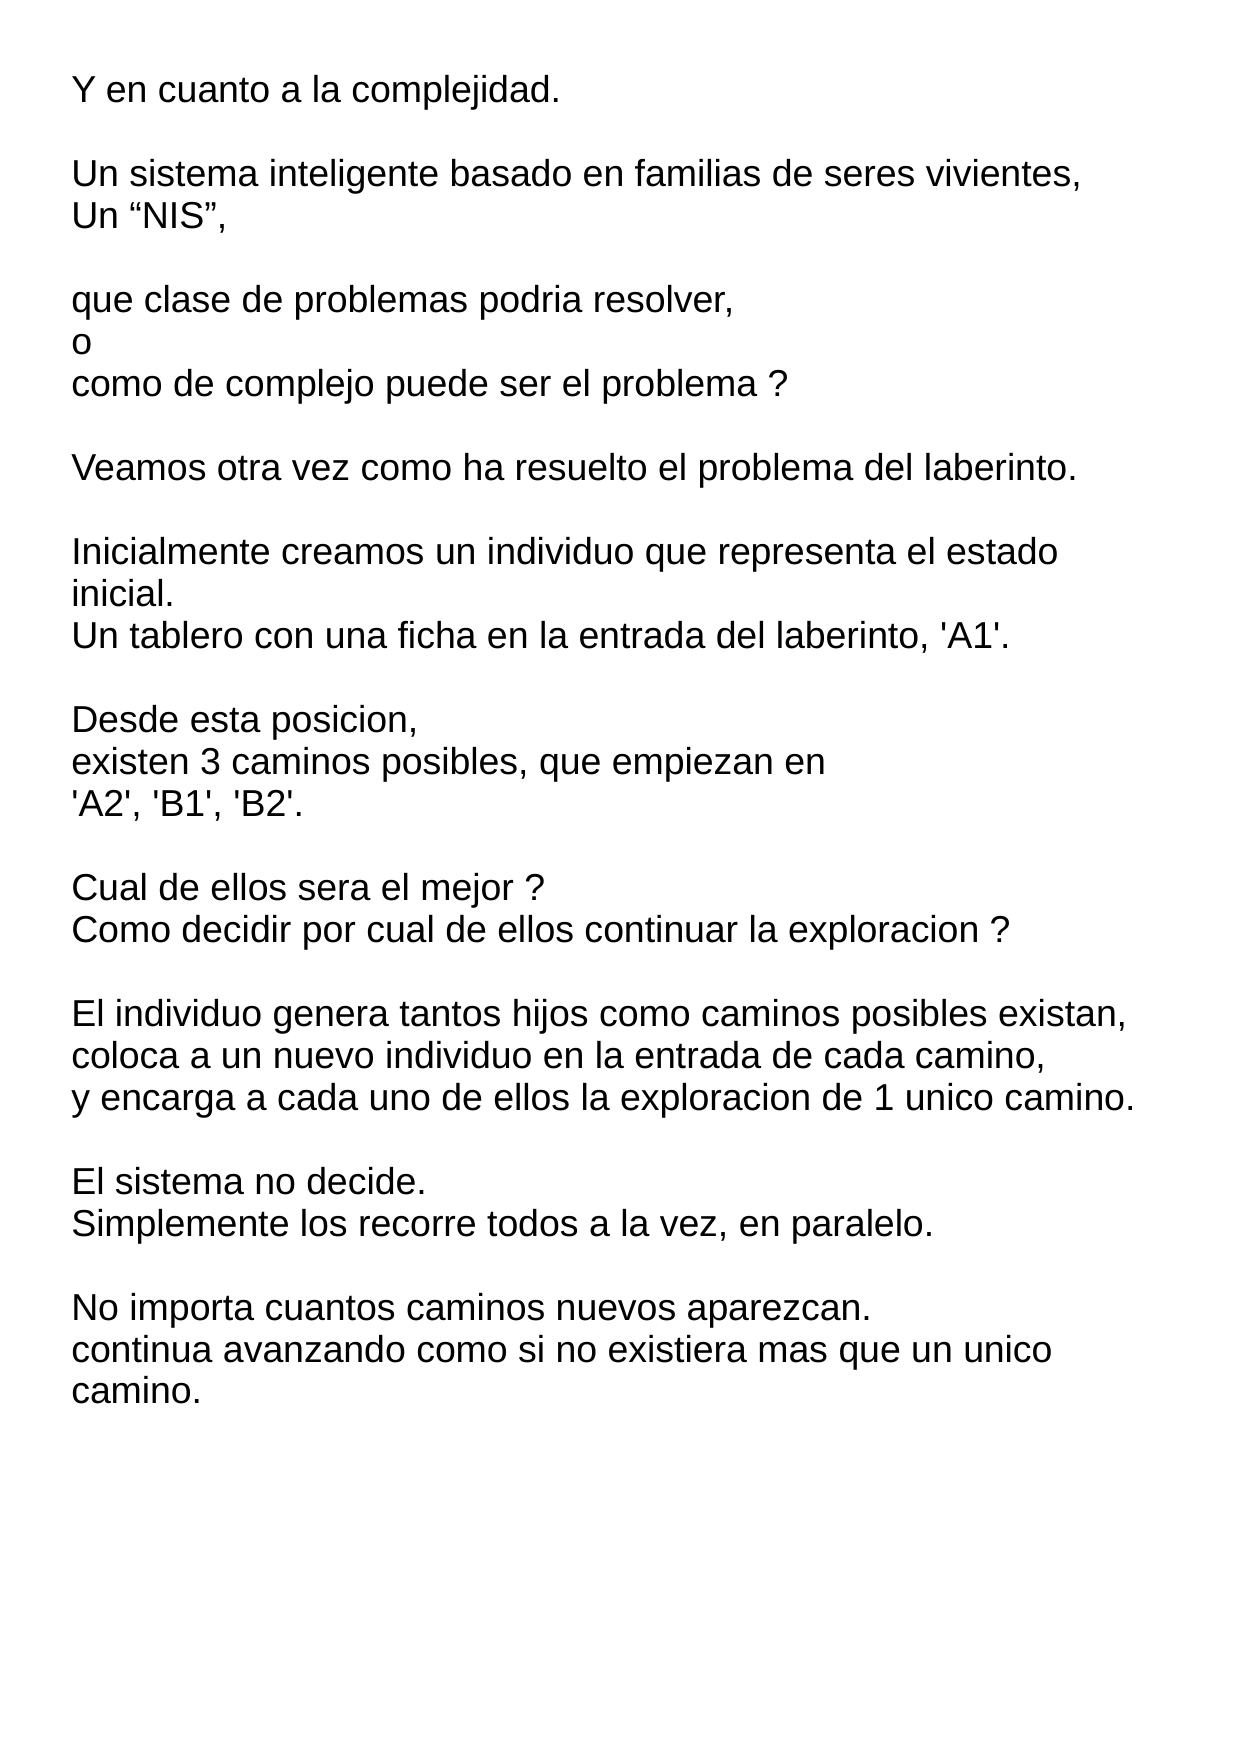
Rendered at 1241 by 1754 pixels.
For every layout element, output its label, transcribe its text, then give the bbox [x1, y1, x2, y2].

text_box Y en cuanto a la complejidad. Un sistema inteligente basado en familias de seres vivientes, Un “NIS”, que clase de problemas podria resolver, o como de complejo puede ser el problema ? Veamos otra vez como ha resuelto el problema del laberinto. Inicialmente creamos un individuo que representa el estado inicial. Un tablero con una ficha en la entrada del laberinto, 'A1'. Desde esta posicion, existen 3 caminos posibles, que empiezan en 'A2', 'B1', 'B2'. Cual de ellos sera el mejor ? Como decidir por cual de ellos continuar la exploracion ? El individuo genera tantos hijos como caminos posibles existan, coloca a un nuevo individuo en la entrada de cada camino, y encarga a cada uno de ellos la exploracion de 1 unico camino. El sistema no decide. Simplemente los recorre todos a la vez, en paralelo. No importa cuantos caminos nuevos aparezcan. continua avanzando como si no existiera mas que un unico camino. [56, 61, 1182, 1462]
